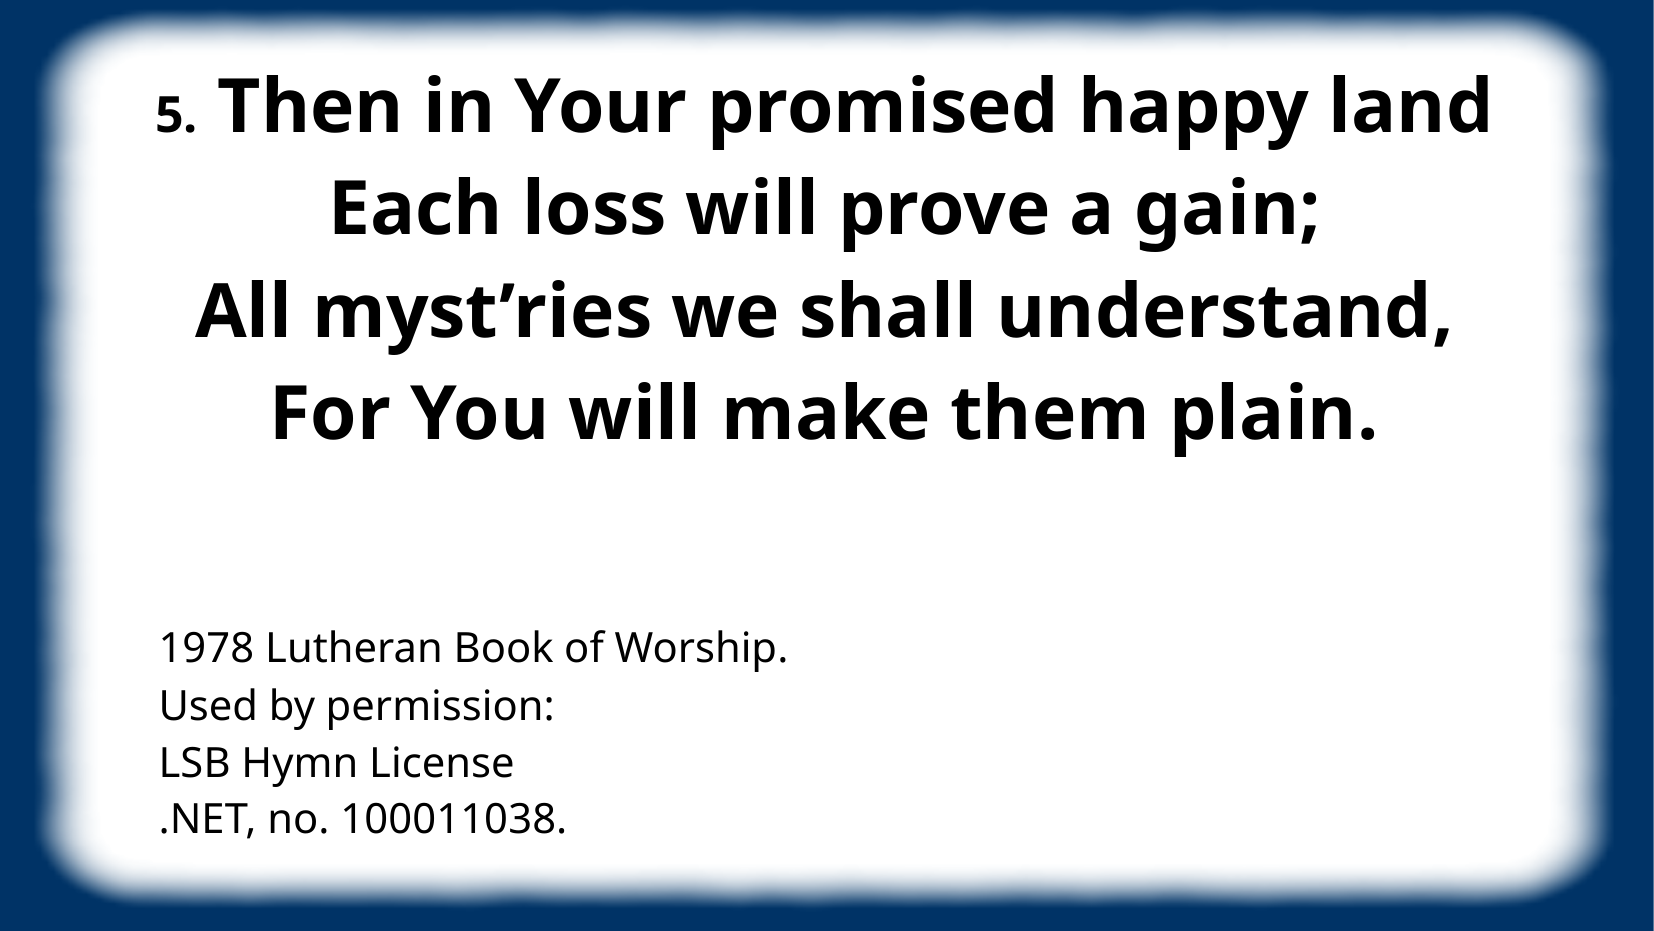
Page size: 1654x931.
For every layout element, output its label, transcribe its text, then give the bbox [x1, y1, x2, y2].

picture [0, 0, 1654, 931]
text_box 5. Then in Your promised happy land Each loss will prove a gain; All myst’ries we shall understand, For You will make them plain. 1978 Lutheran Book of Worship. Used by permission: LSB Hymn License .NET, no. 100011038. [90, 45, 1561, 833]
